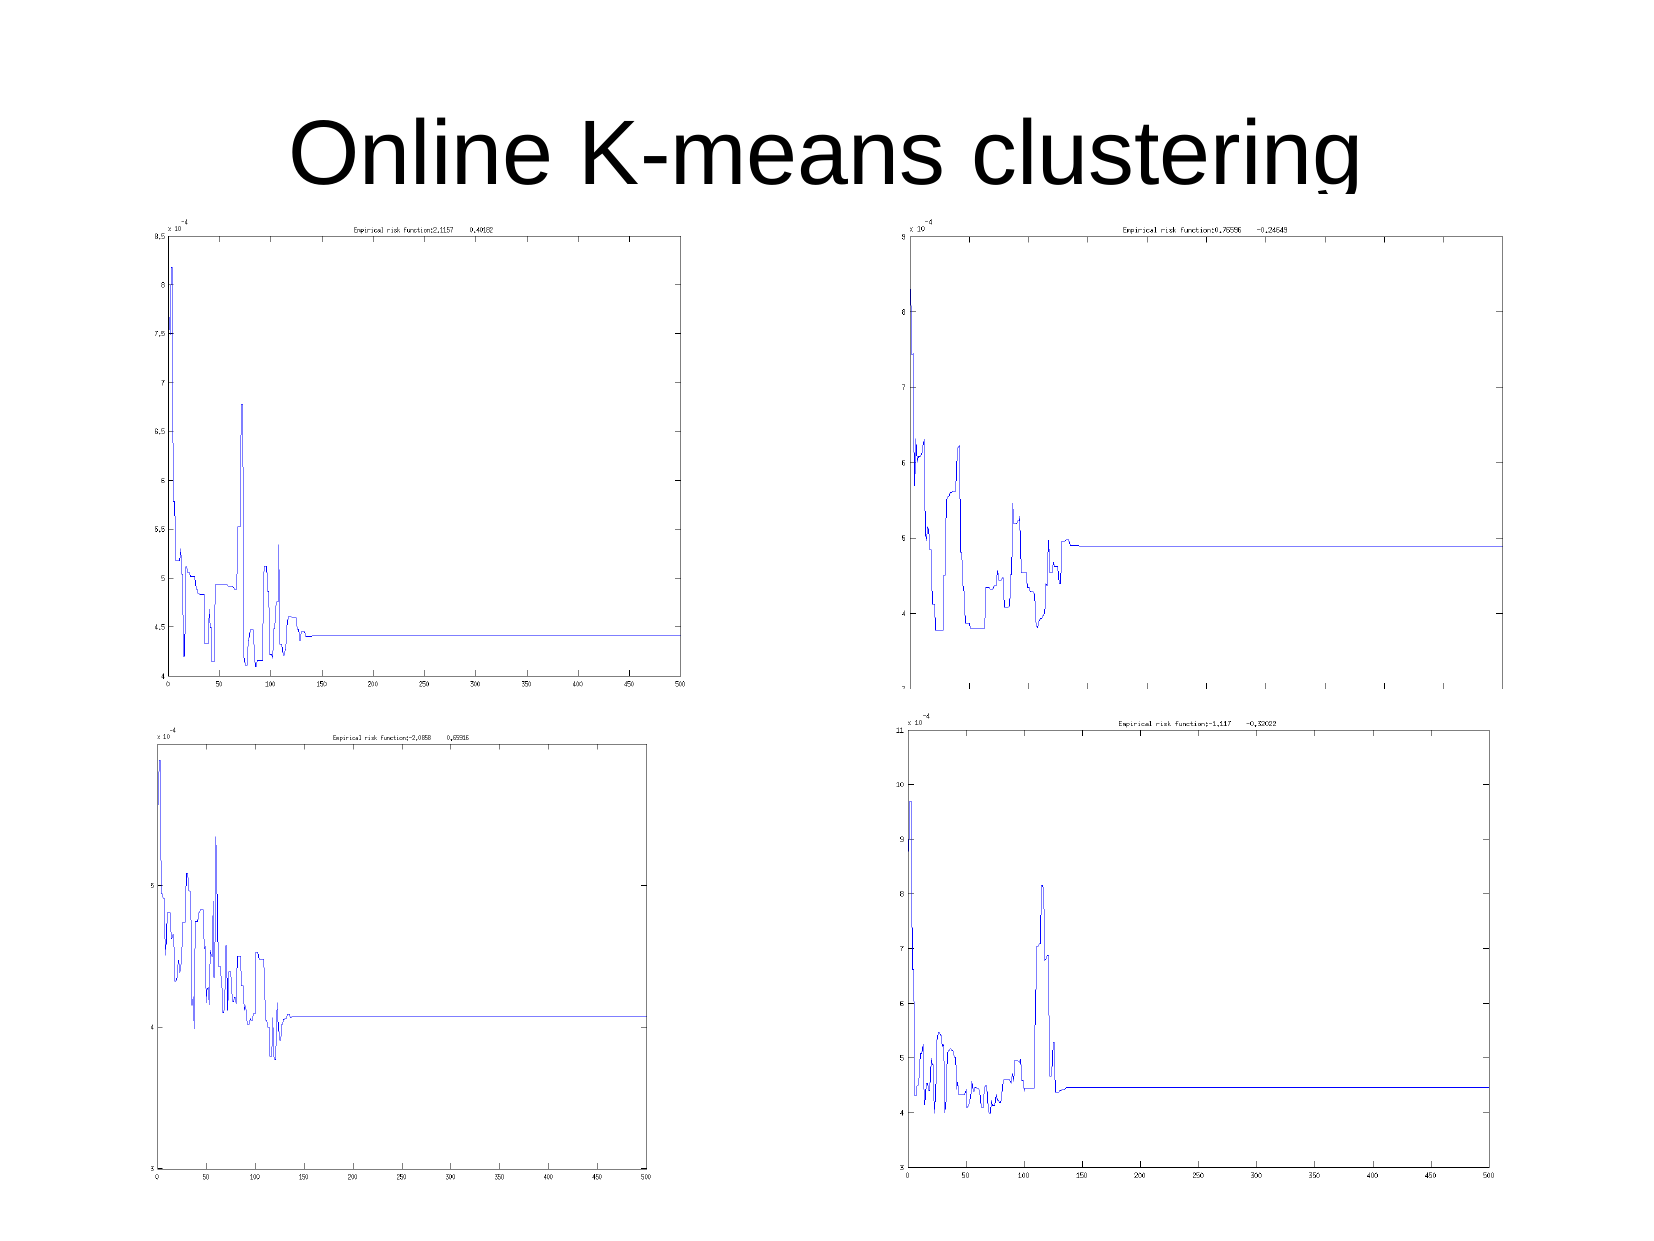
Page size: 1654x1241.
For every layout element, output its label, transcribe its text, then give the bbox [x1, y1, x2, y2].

title Online K-means clustering [82, 49, 1571, 257]
picture [75, 195, 743, 1226]
picture [810, 194, 1575, 1226]
